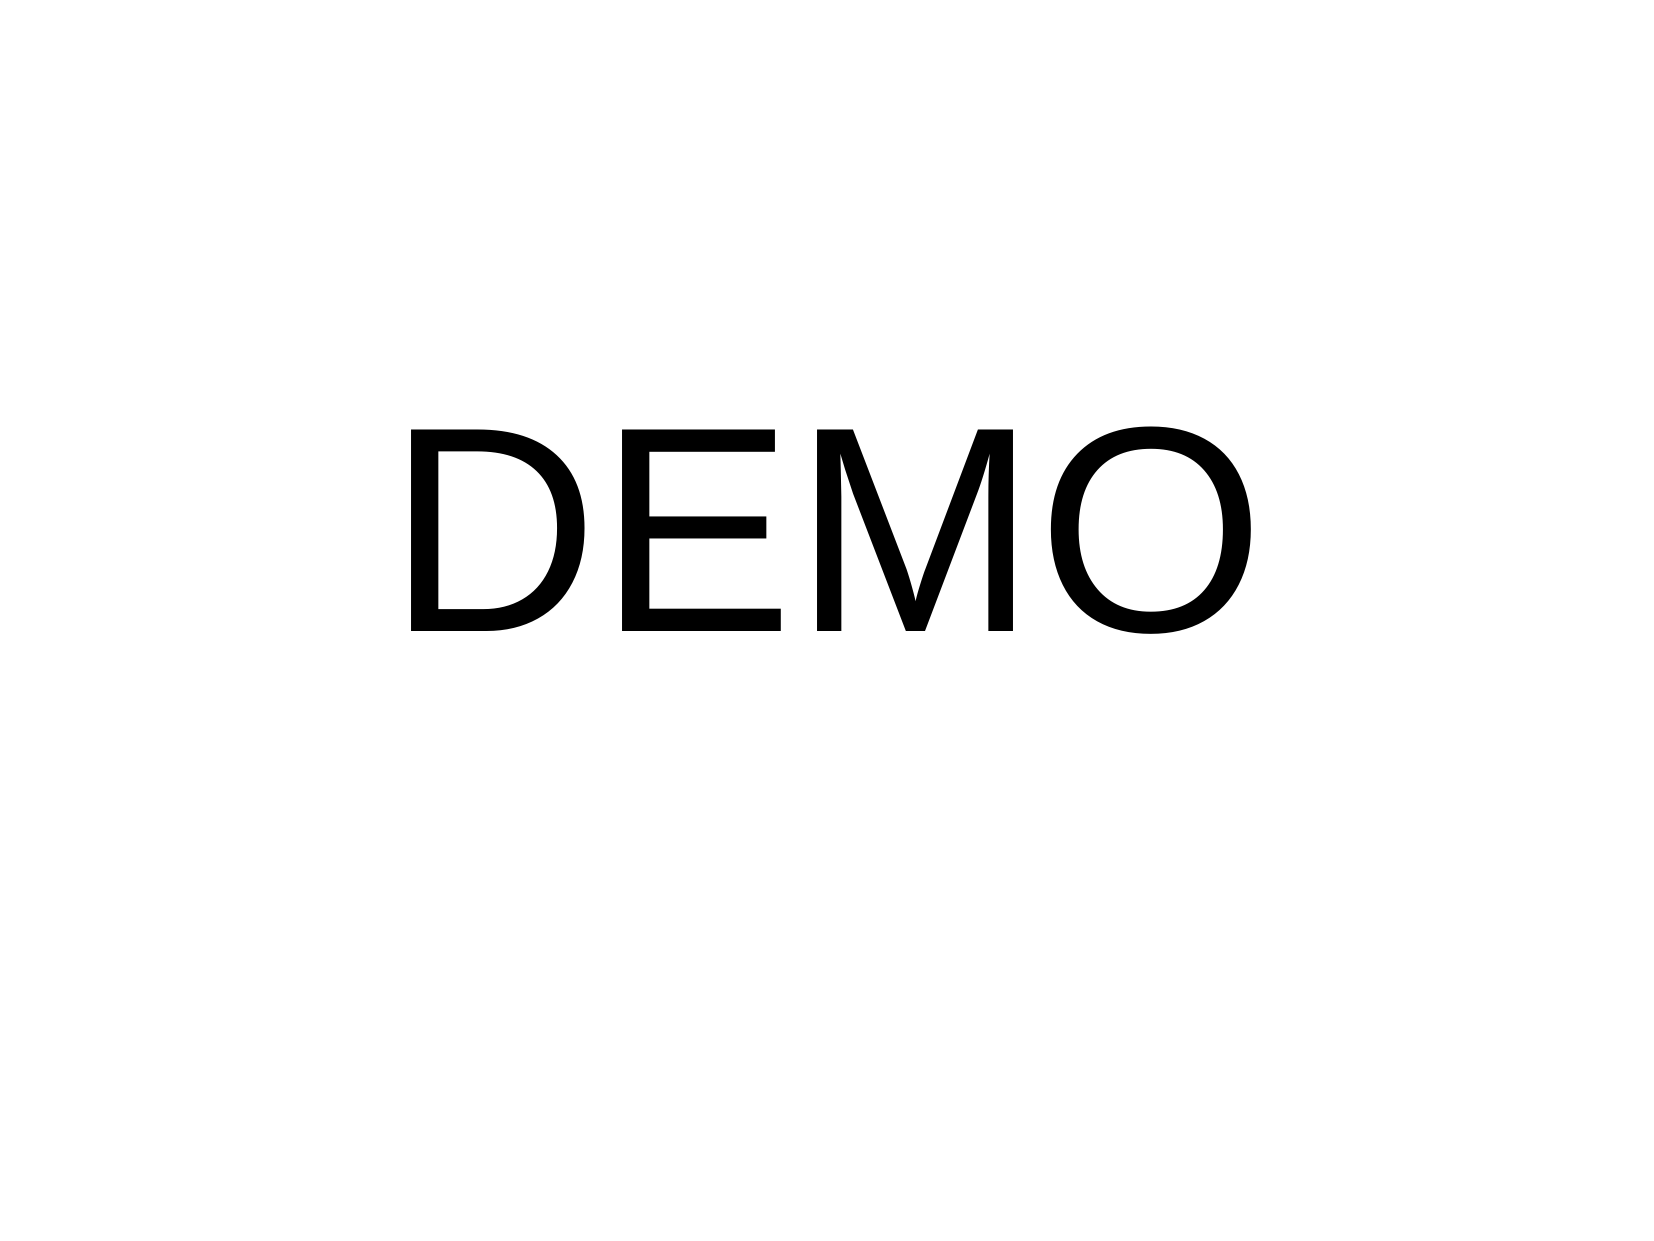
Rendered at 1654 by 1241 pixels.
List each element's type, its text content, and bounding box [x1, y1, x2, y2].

subtitle DEMO [82, 49, 1571, 1010]
